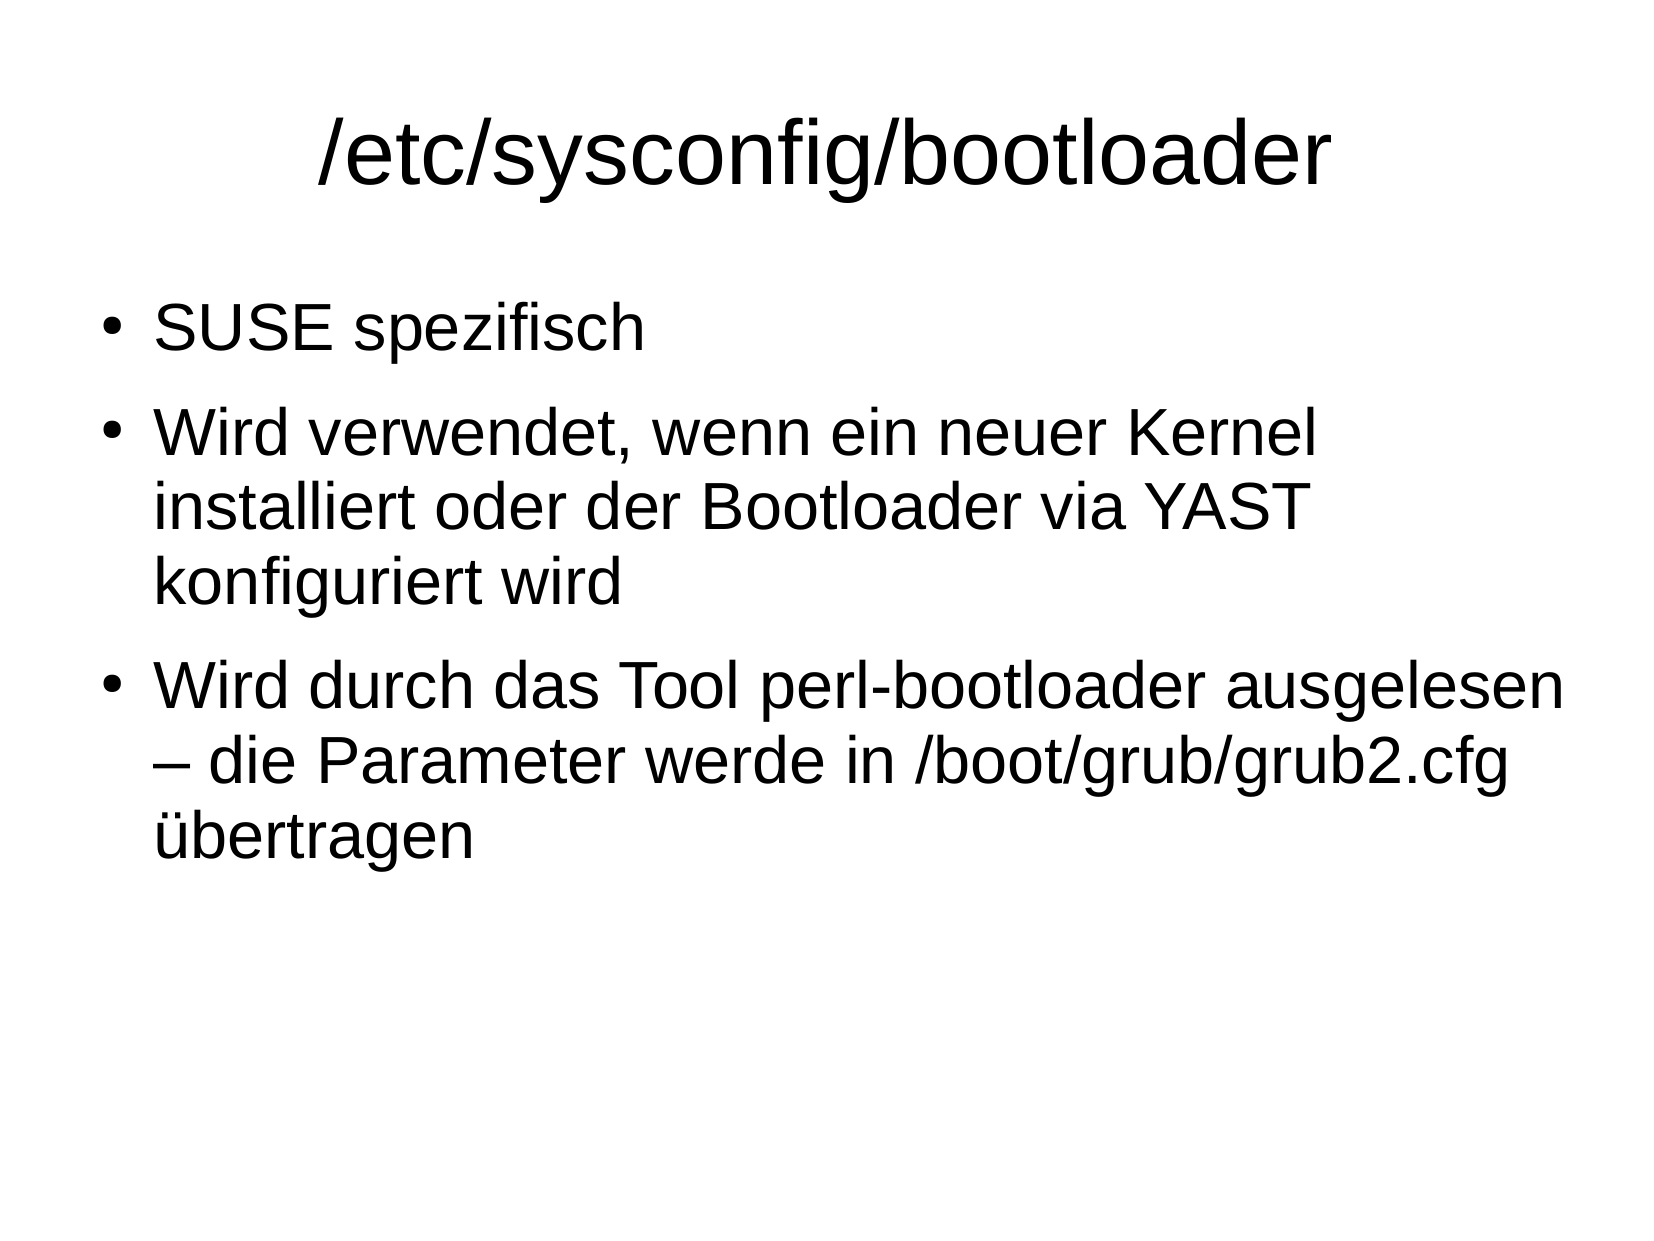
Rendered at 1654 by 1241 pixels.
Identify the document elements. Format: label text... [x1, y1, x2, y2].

list SUSE spezifisch Wird verwendet, wenn ein neuer Kernel installiert oder der Bootloader via YAST konfiguriert wird Wird durch das Tool perl-bootloader ausgelesen – die Parameter werde in /boot/grub/grub2.cfg übertragen [82, 290, 1571, 1010]
title /etc/sysconfig/bootloader [82, 49, 1571, 257]
